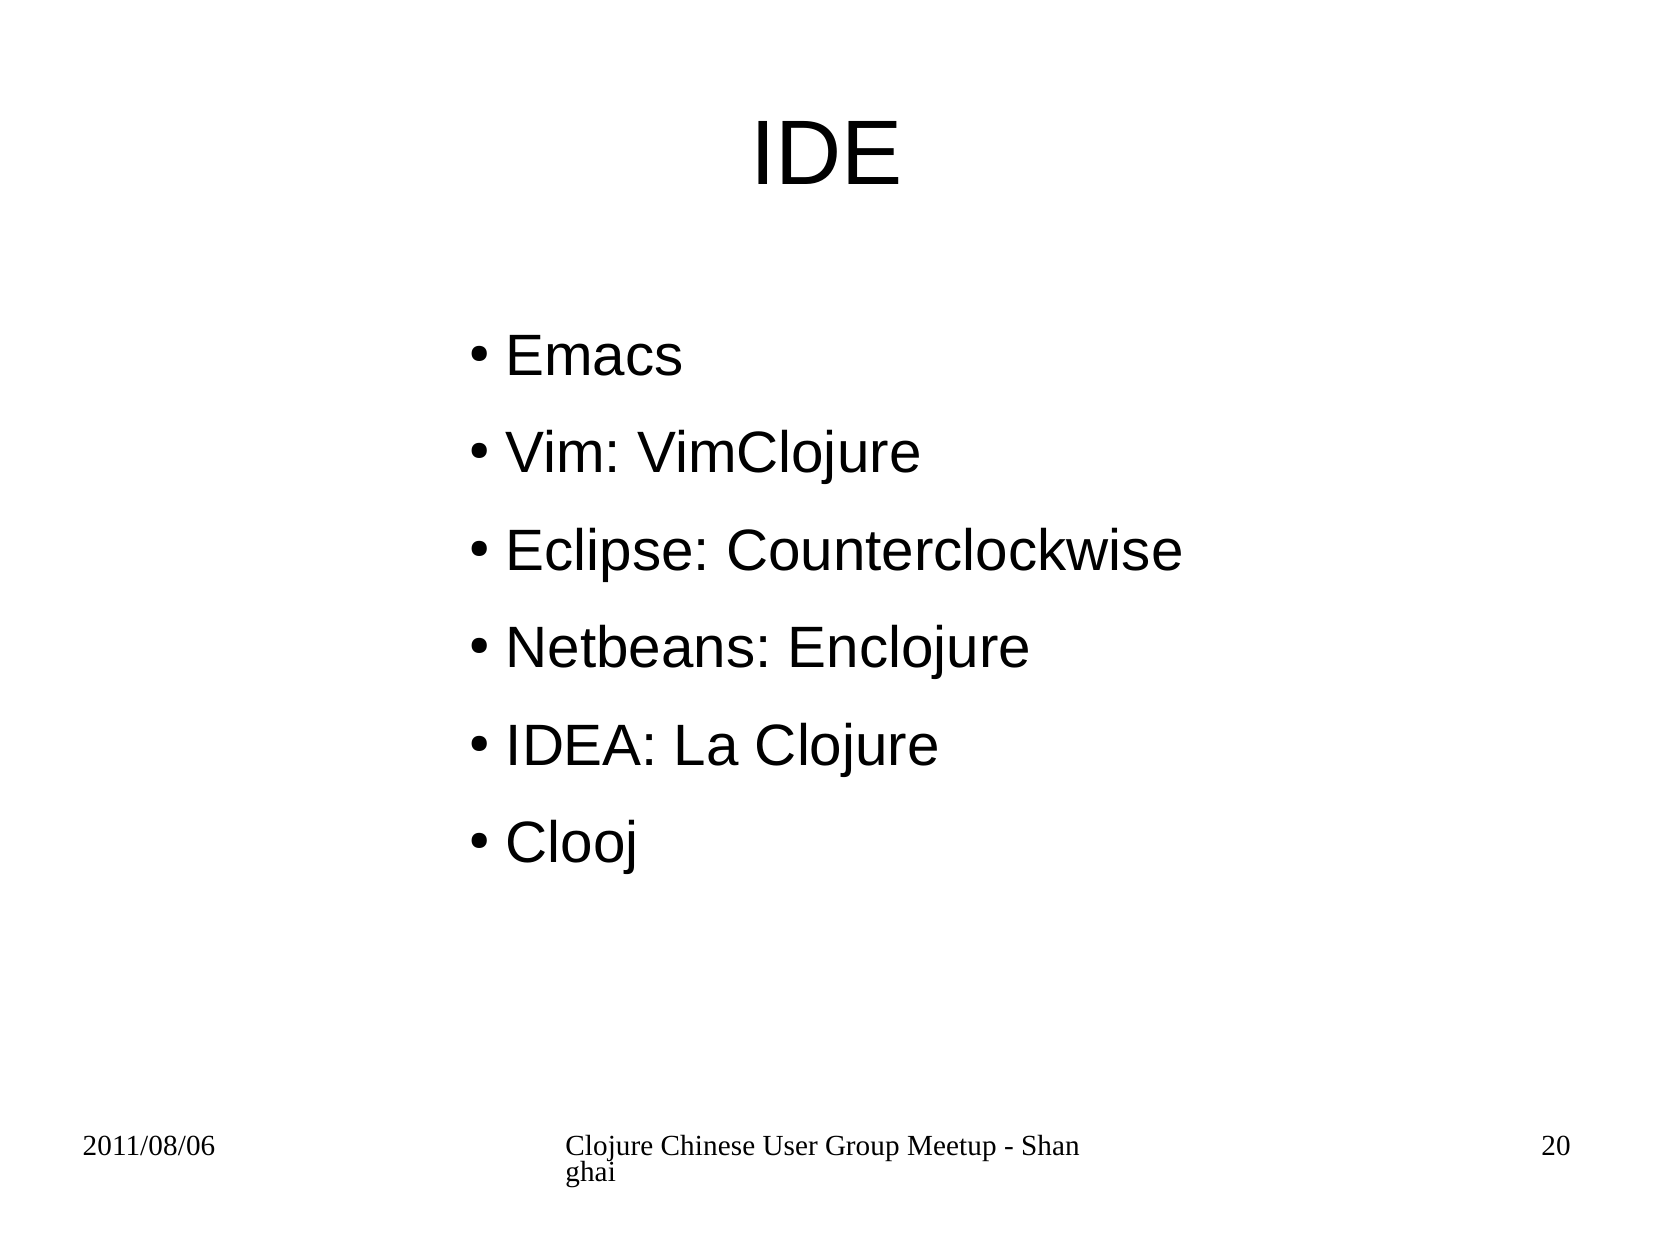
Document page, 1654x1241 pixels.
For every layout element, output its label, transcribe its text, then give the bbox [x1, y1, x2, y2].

title IDE [82, 49, 1571, 257]
subtitle Emacs Vim: VimClojure Eclipse: Counterclockwise Netbeans: Enclojure IDEA: La Clojure Clooj [82, 290, 1571, 1109]
